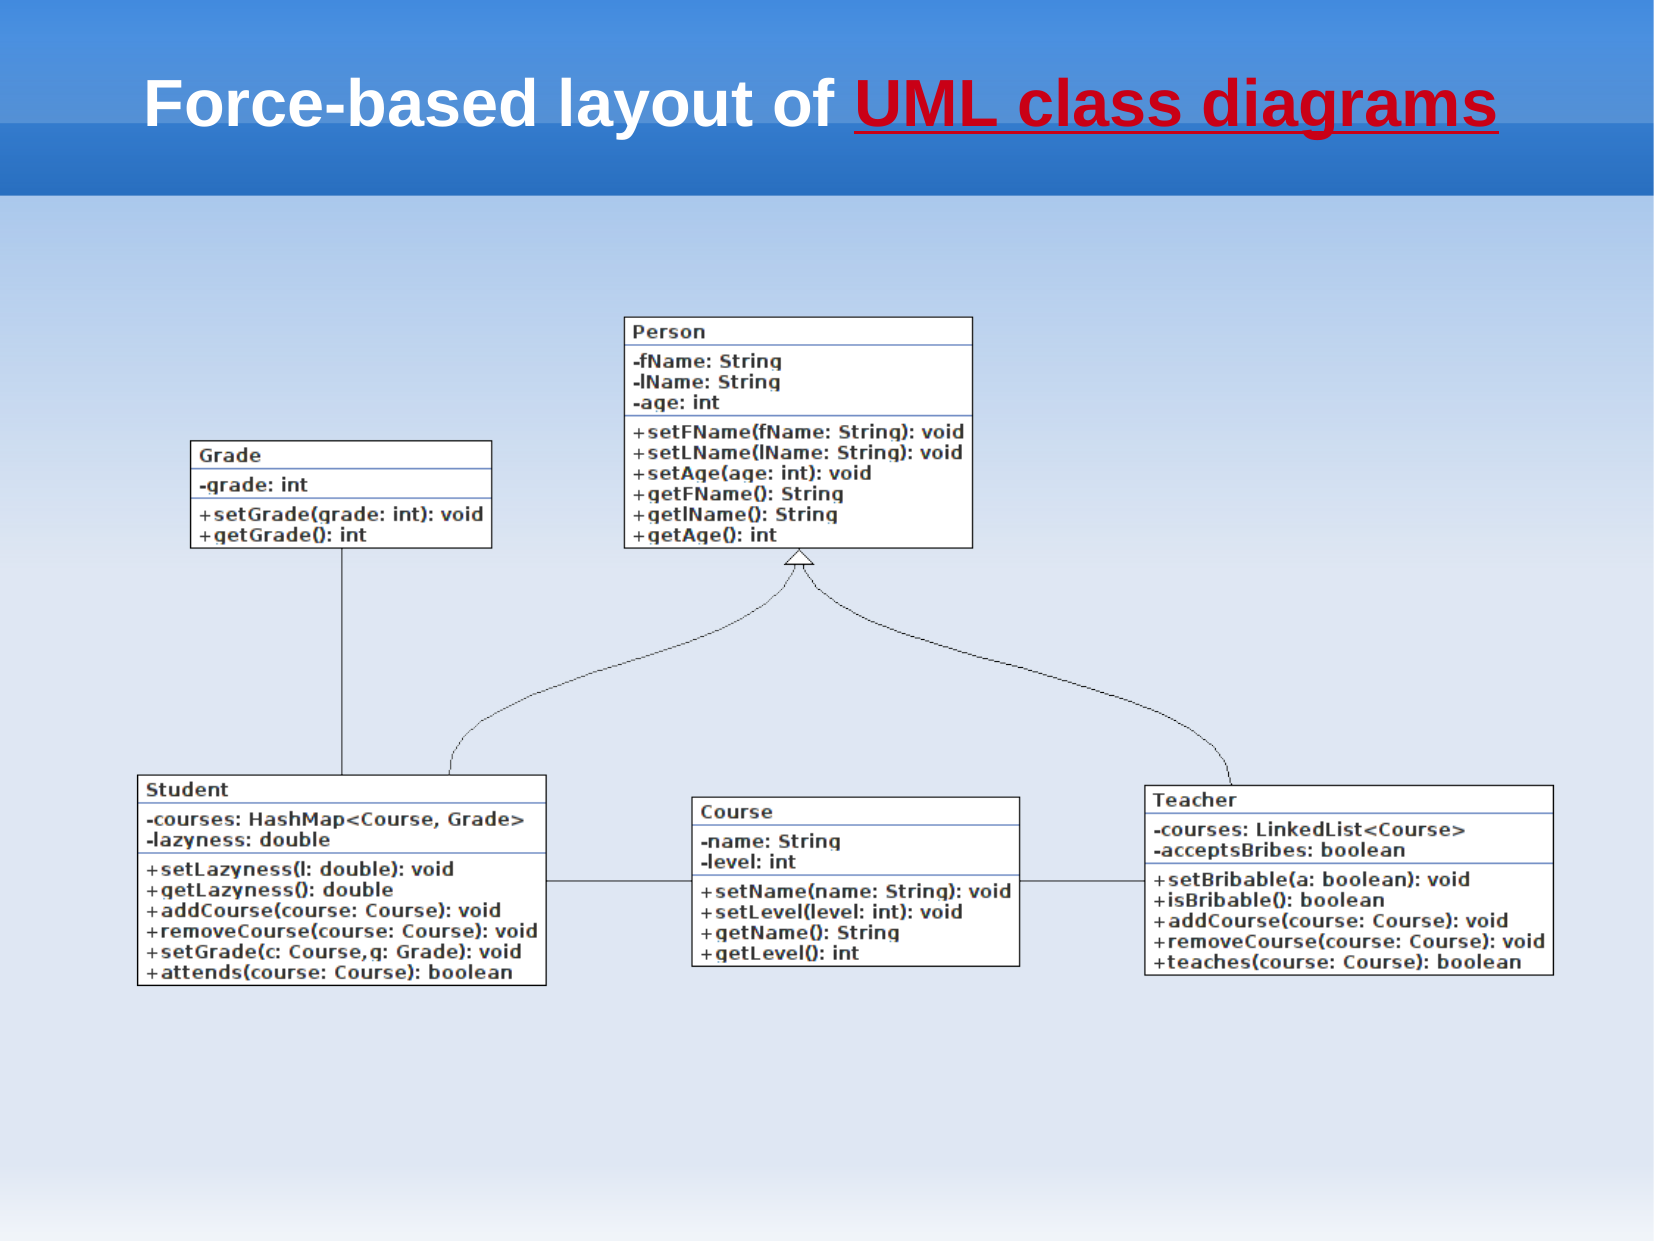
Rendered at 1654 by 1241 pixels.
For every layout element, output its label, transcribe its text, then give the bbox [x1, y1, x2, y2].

picture [0, 0, 1654, 1241]
title Force-based layout of UML class diagrams [76, 7, 1565, 200]
